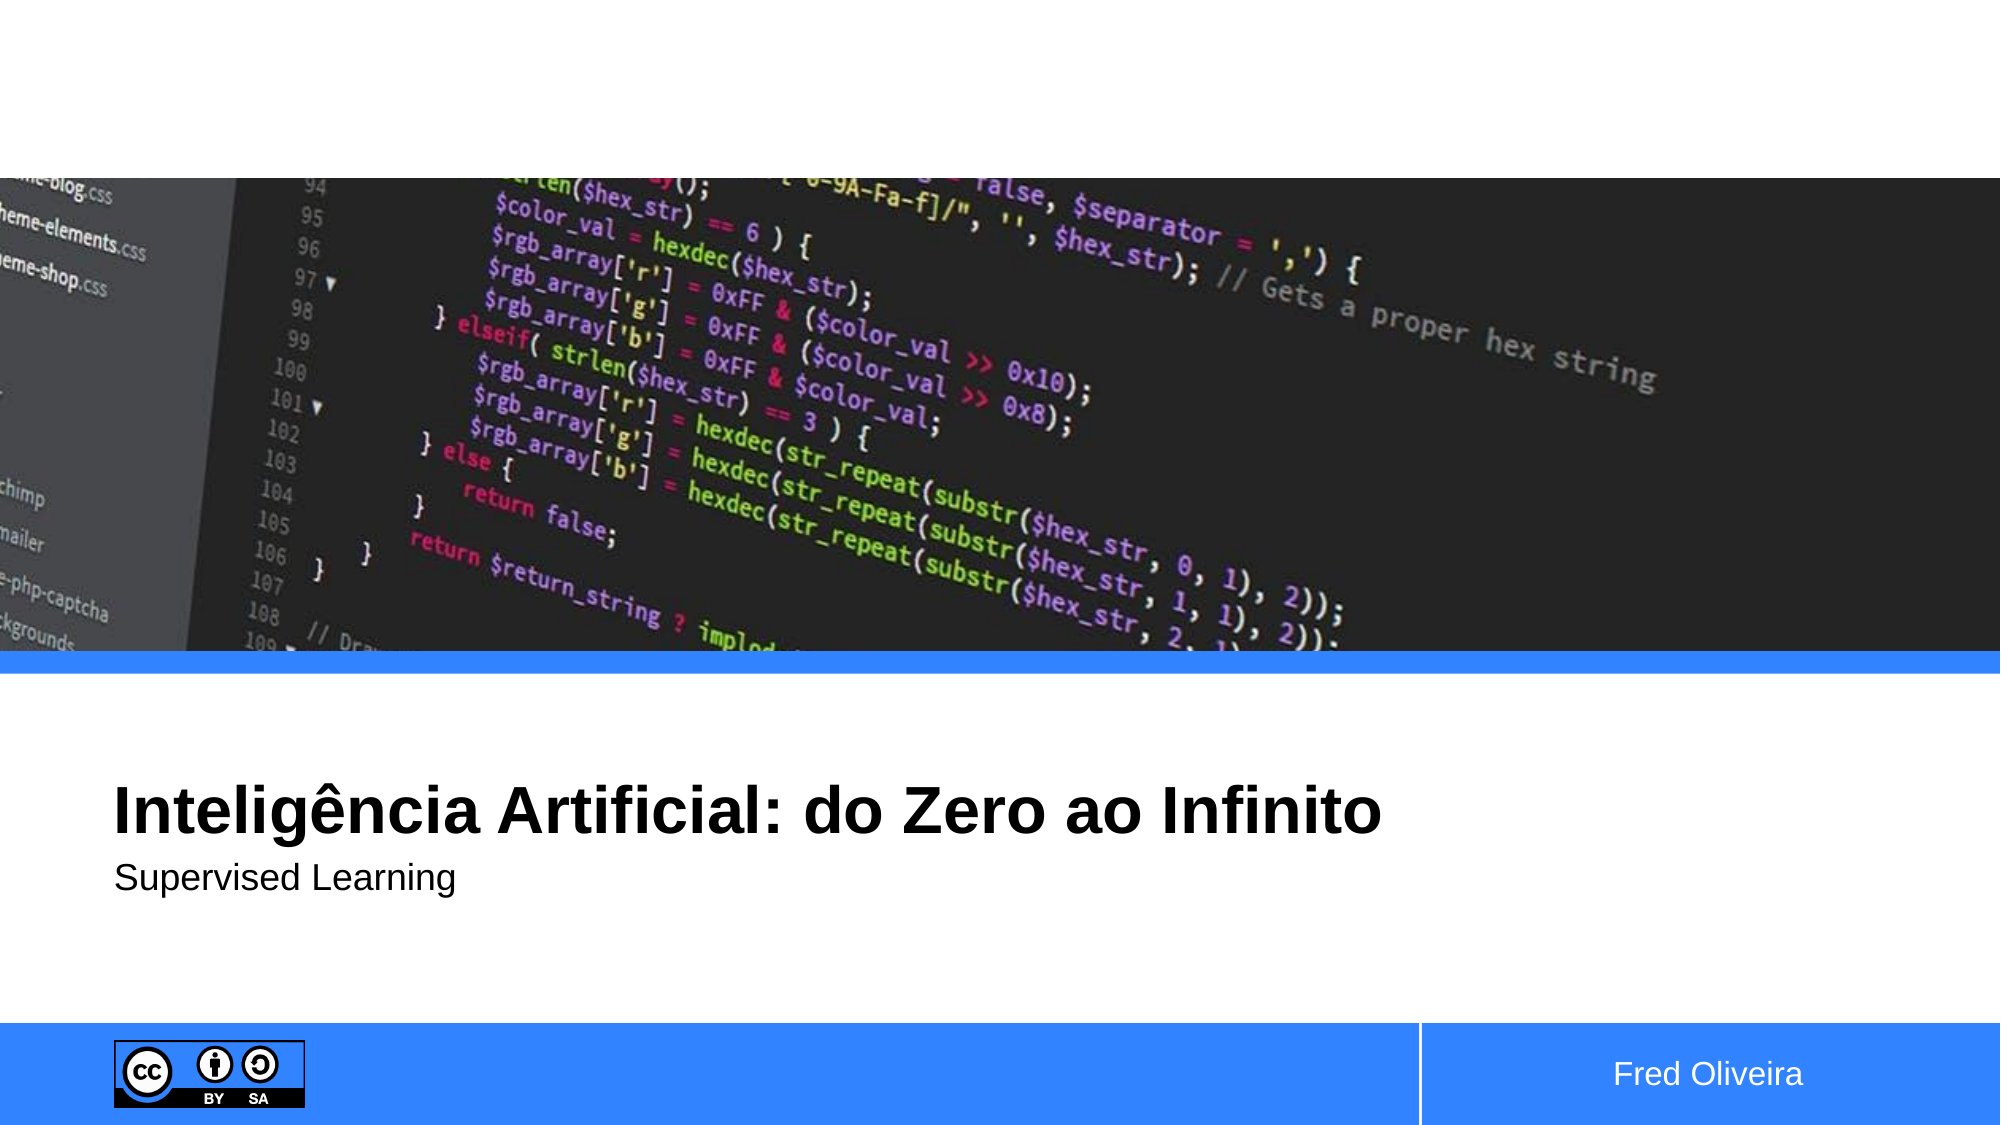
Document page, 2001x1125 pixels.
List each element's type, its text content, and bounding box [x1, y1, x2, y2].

footer Fred Oliveira [1442, 1042, 1975, 1102]
picture [0, 178, 2000, 651]
subtitle Supervised Learning [114, 853, 1421, 1006]
title Inteligência Artificial: do Zero ao Infinito [114, 651, 1421, 848]
picture [114, 1040, 305, 1108]
